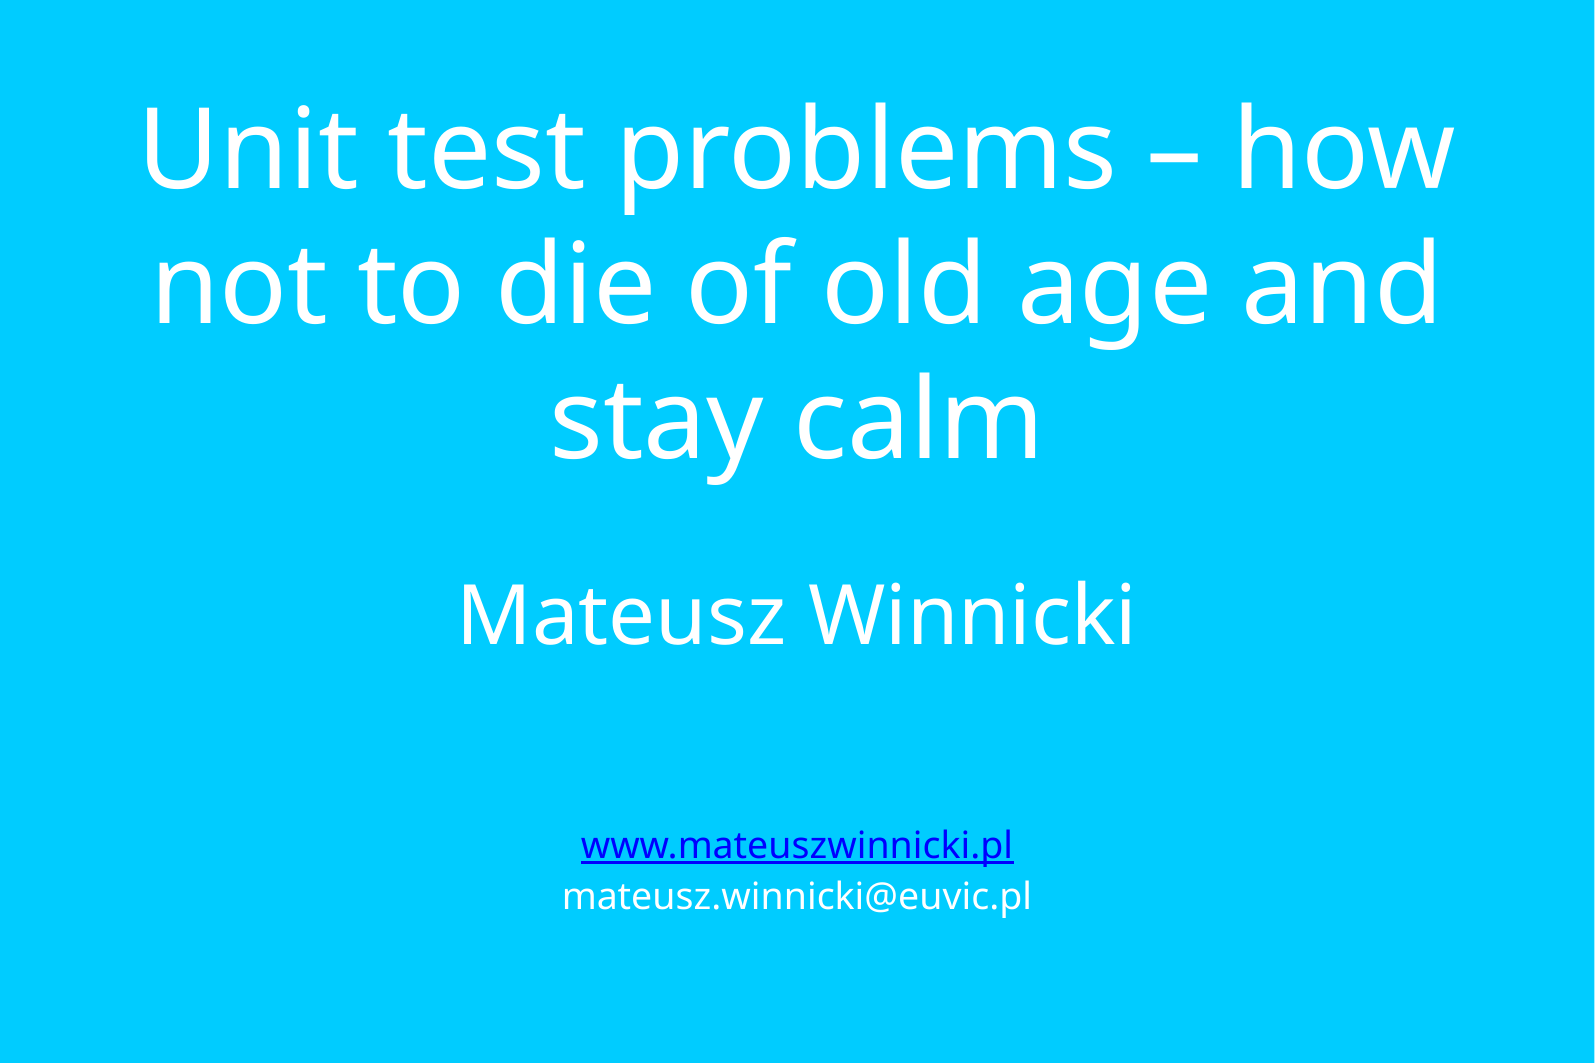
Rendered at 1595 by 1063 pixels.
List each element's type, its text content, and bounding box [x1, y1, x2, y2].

text_box Unit test problems – how not to die of old age and stay calm Mateusz Winnicki www.mateuszwinnicki.pl mateusz.winnicki@euvic.pl [79, 42, 1515, 951]
